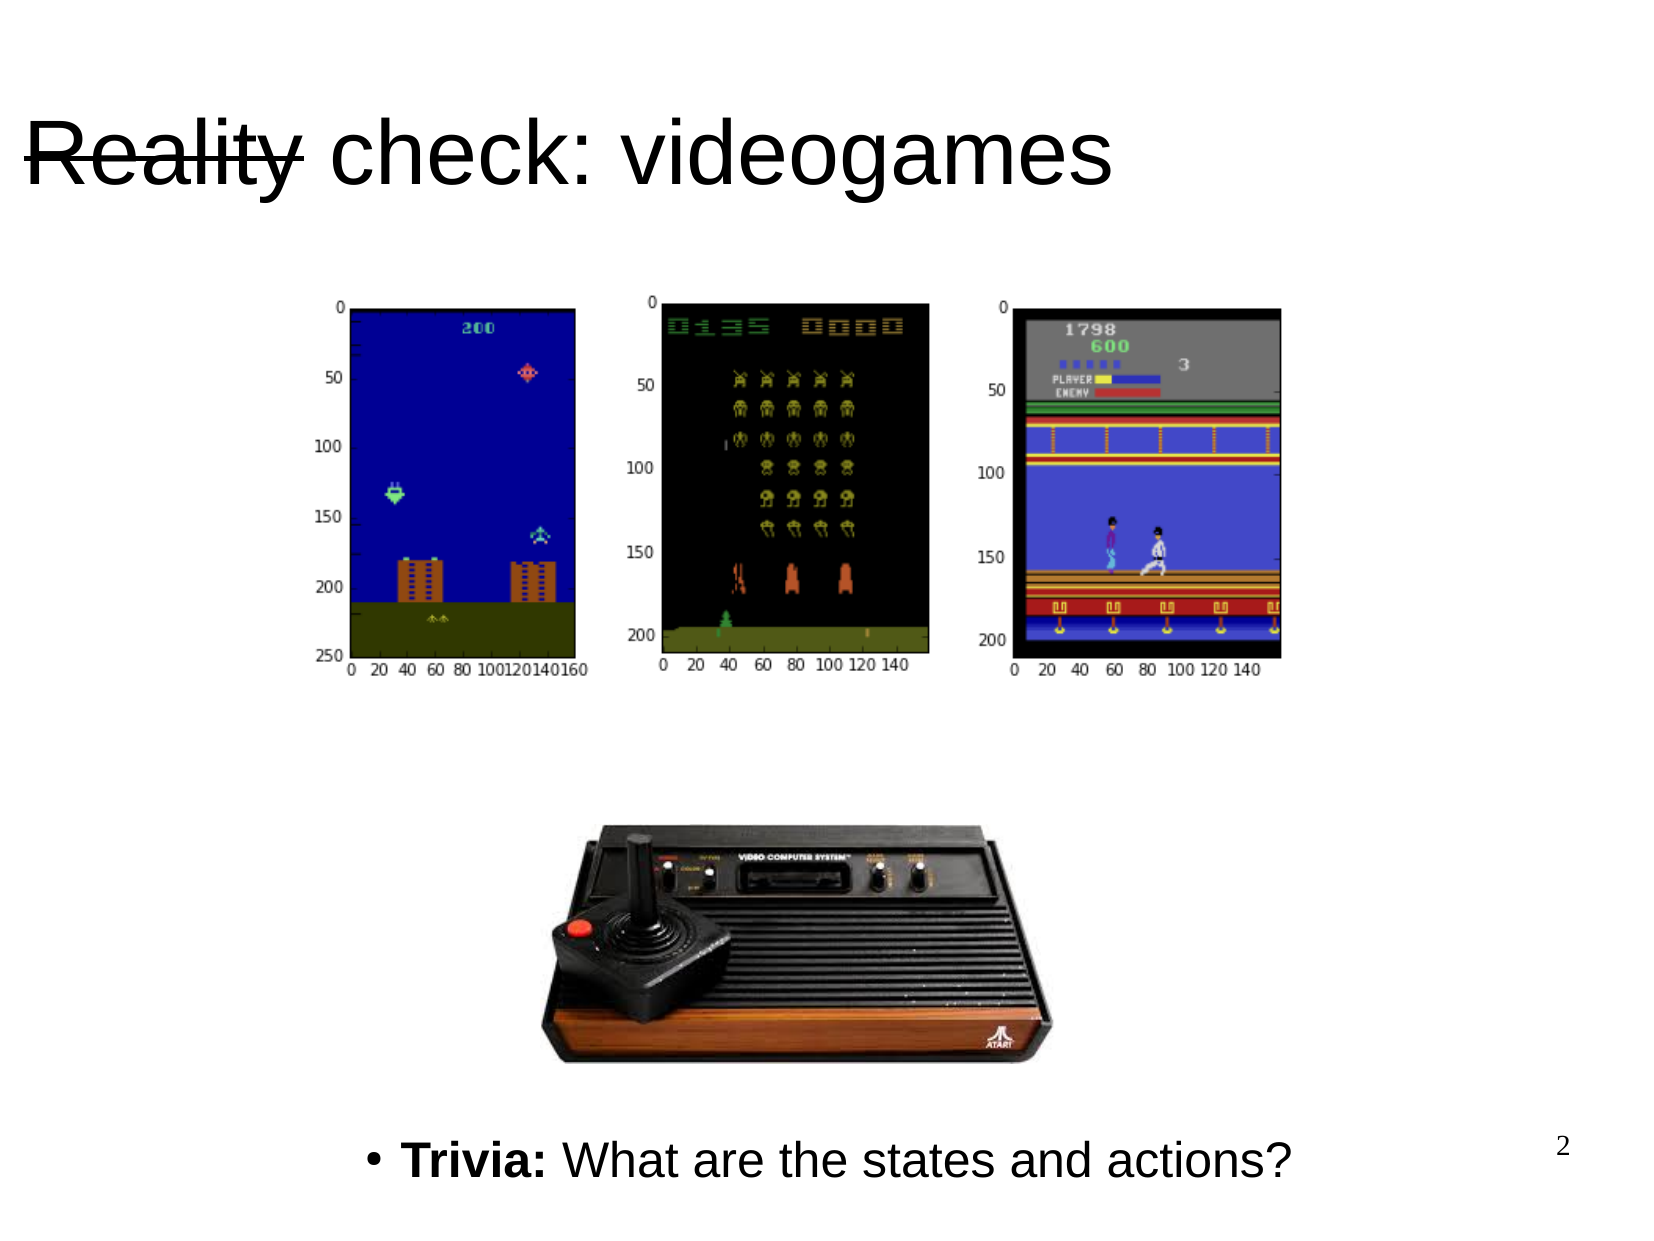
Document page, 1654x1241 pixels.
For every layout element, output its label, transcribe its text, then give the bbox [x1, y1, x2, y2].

picture [540, 824, 1055, 1064]
picture [966, 290, 1291, 691]
picture [615, 285, 939, 686]
title Reality check: videogames [23, 49, 1512, 257]
picture [303, 290, 601, 691]
text_box Trivia: What are the states and actions? [315, 1125, 1445, 1241]
